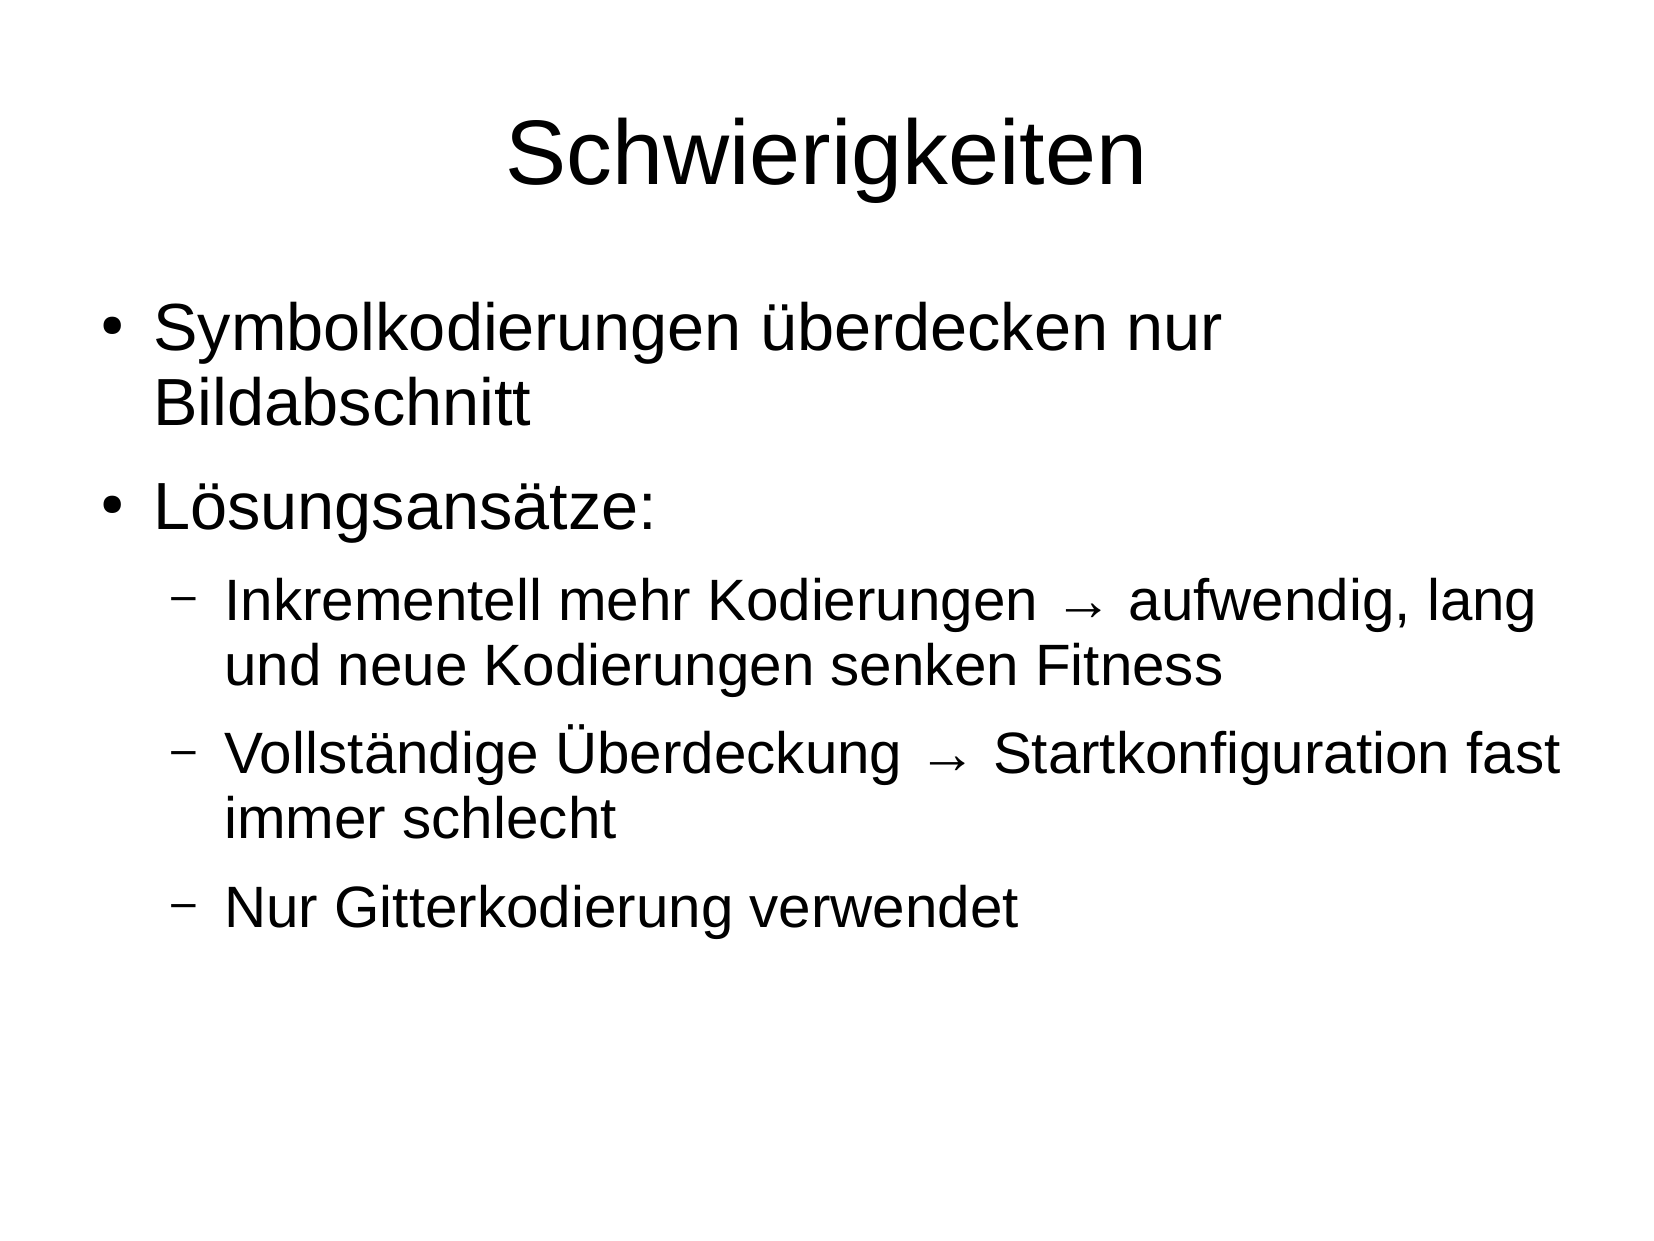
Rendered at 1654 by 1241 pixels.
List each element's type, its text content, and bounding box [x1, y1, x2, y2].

list Symbolkodierungen überdecken nur Bildabschnitt Lösungsansätze: Inkrementell mehr Kodierungen → aufwendig, lang und neue Kodierungen senken Fitness Vollständige Überdeckung → Startkonfiguration fast immer schlecht Nur Gitterkodierung verwendet [82, 290, 1571, 1010]
title Schwierigkeiten [82, 49, 1571, 257]
